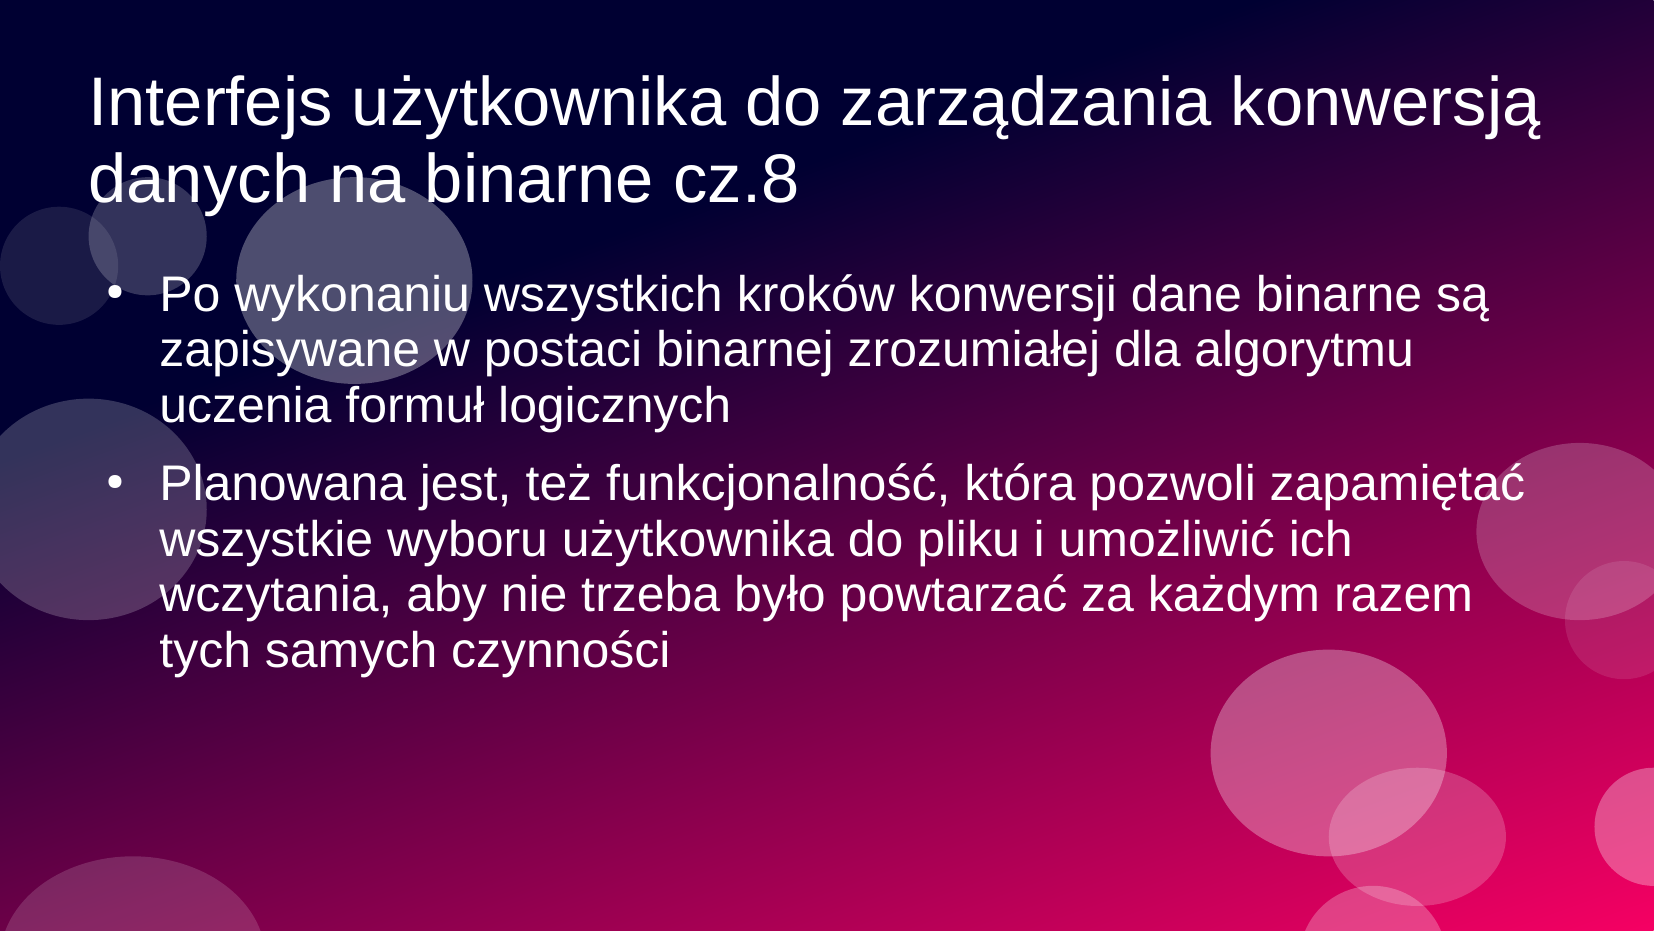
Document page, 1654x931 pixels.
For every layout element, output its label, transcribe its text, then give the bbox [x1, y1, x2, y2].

list Po wykonaniu wszystkich kroków konwersji dane binarne są zapisywane w postaci binarnej zrozumiałej dla algorytmu uczenia formuł logicznych Planowana jest, też funkcjonalność, która pozwoli zapamiętać wszystkie wyboru użytkownika do pliku i umożliwić ich wczytania, aby nie trzeba było powtarzać za każdym razem tych samych czynności [88, 265, 1565, 783]
title Interfejs użytkownika do zarządzania konwersją danych na binarne cz.8 [88, 59, 1565, 222]
